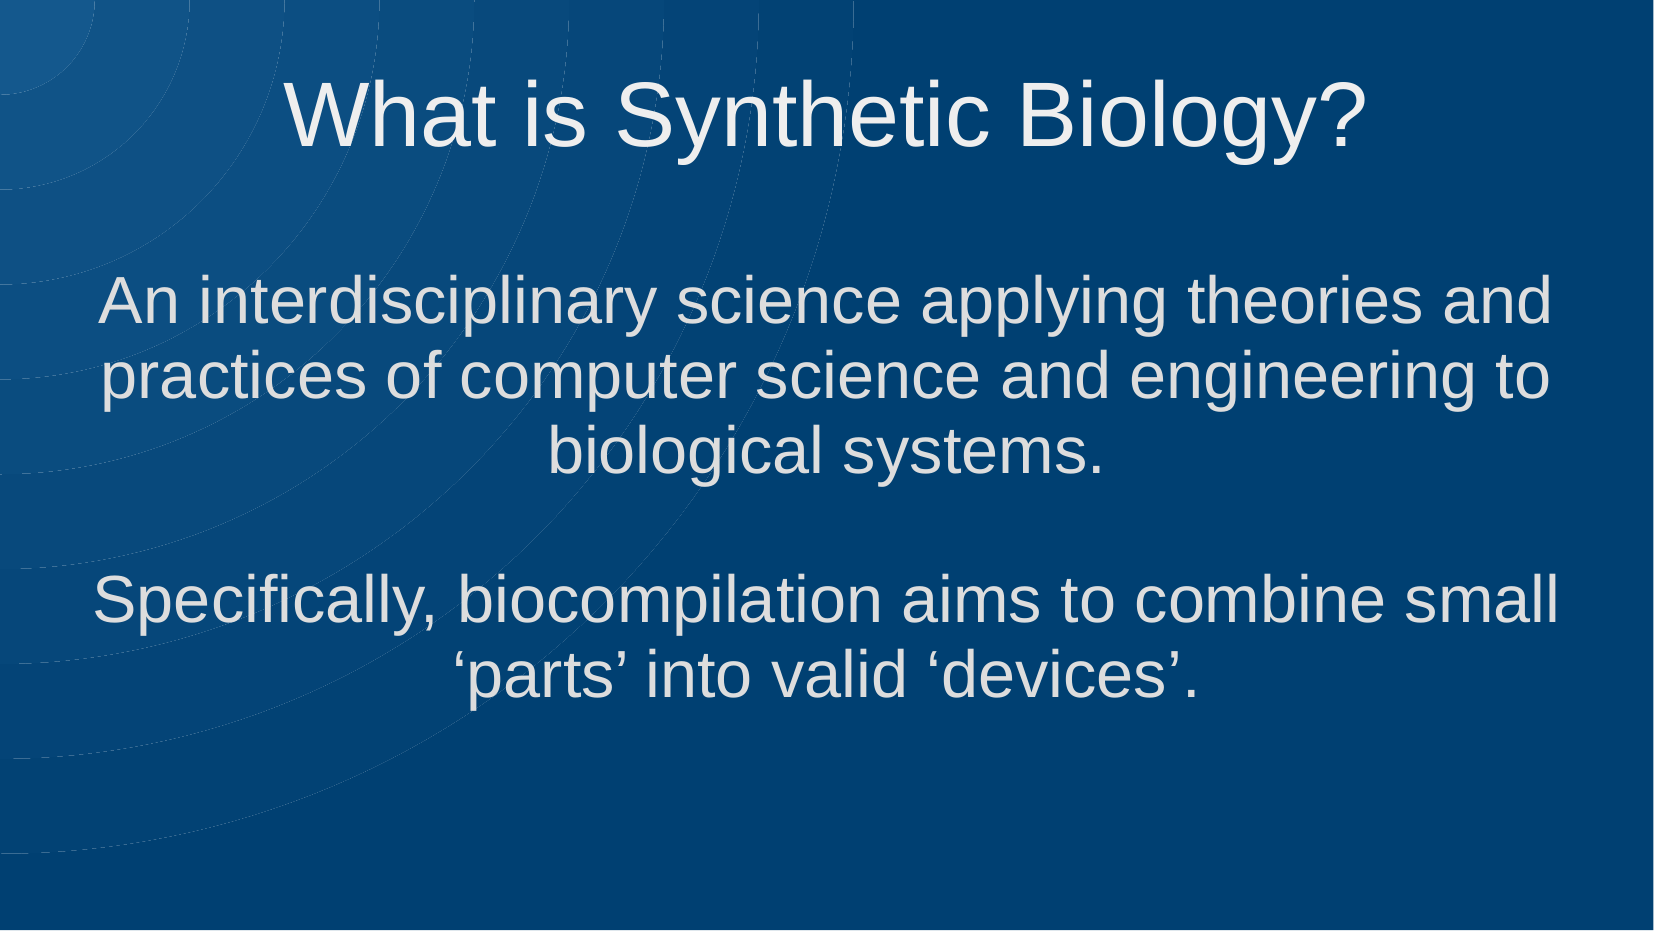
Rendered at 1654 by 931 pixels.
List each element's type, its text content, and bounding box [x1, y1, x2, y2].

title What is Synthetic Biology? [82, 37, 1571, 193]
subtitle An interdisciplinary science applying theories and practices of computer science and engineering to biological systems. Specifically, biocompilation aims to combine small ‘parts’ into valid ‘devices’. [82, 217, 1571, 758]
